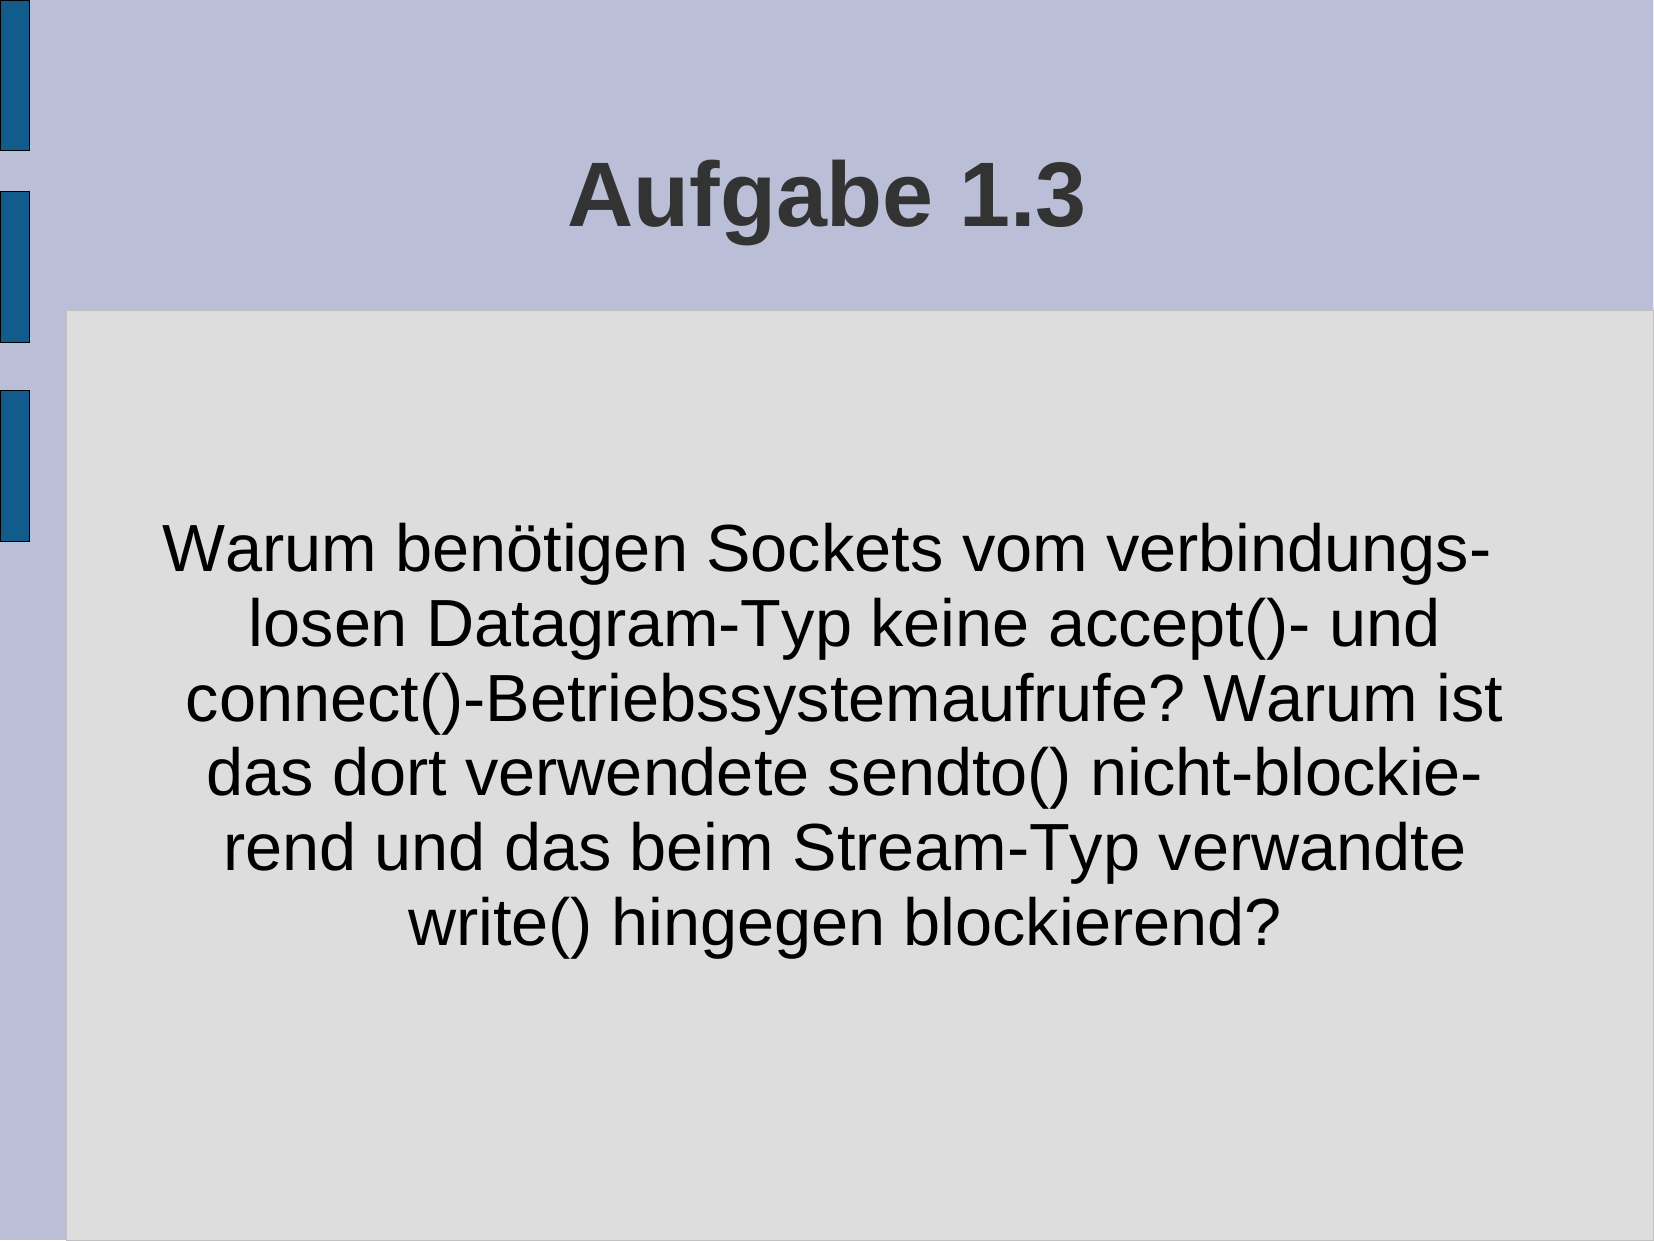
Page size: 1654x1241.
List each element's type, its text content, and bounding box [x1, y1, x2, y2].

text_box [737, 177, 767, 249]
title Aufgabe 1.3 [121, 98, 1534, 291]
subtitle Warum benötigen Sockets vom verbindungs-losen Datagram-Typ keine accept()- und connect()-Betriebssystemaufrufe? Warum ist das dort verwendete sendto() nicht-blockie-rend und das beim Stream-Typ verwandte write() hingegen blockierend? [121, 352, 1534, 1119]
